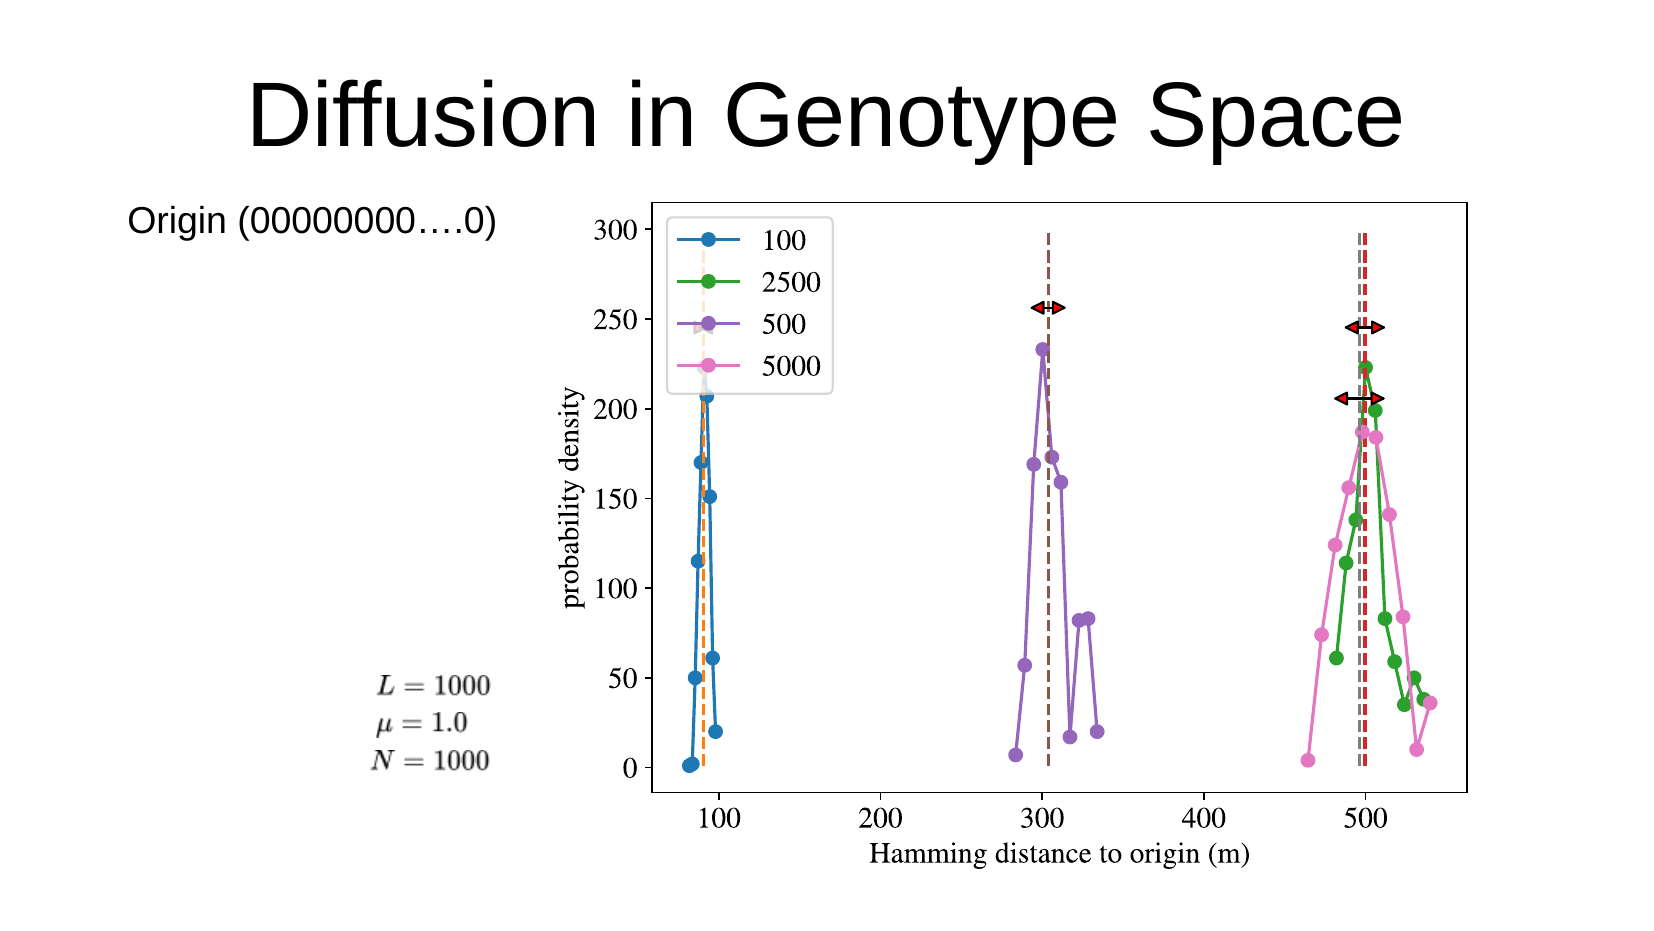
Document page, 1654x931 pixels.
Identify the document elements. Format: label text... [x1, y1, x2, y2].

picture [376, 675, 491, 697]
picture [370, 750, 490, 772]
text_box Origin (00000000….0) [112, 192, 525, 250]
picture [525, 169, 1501, 902]
title Diffusion in Genotype Space [82, 37, 1571, 193]
picture [376, 712, 468, 738]
